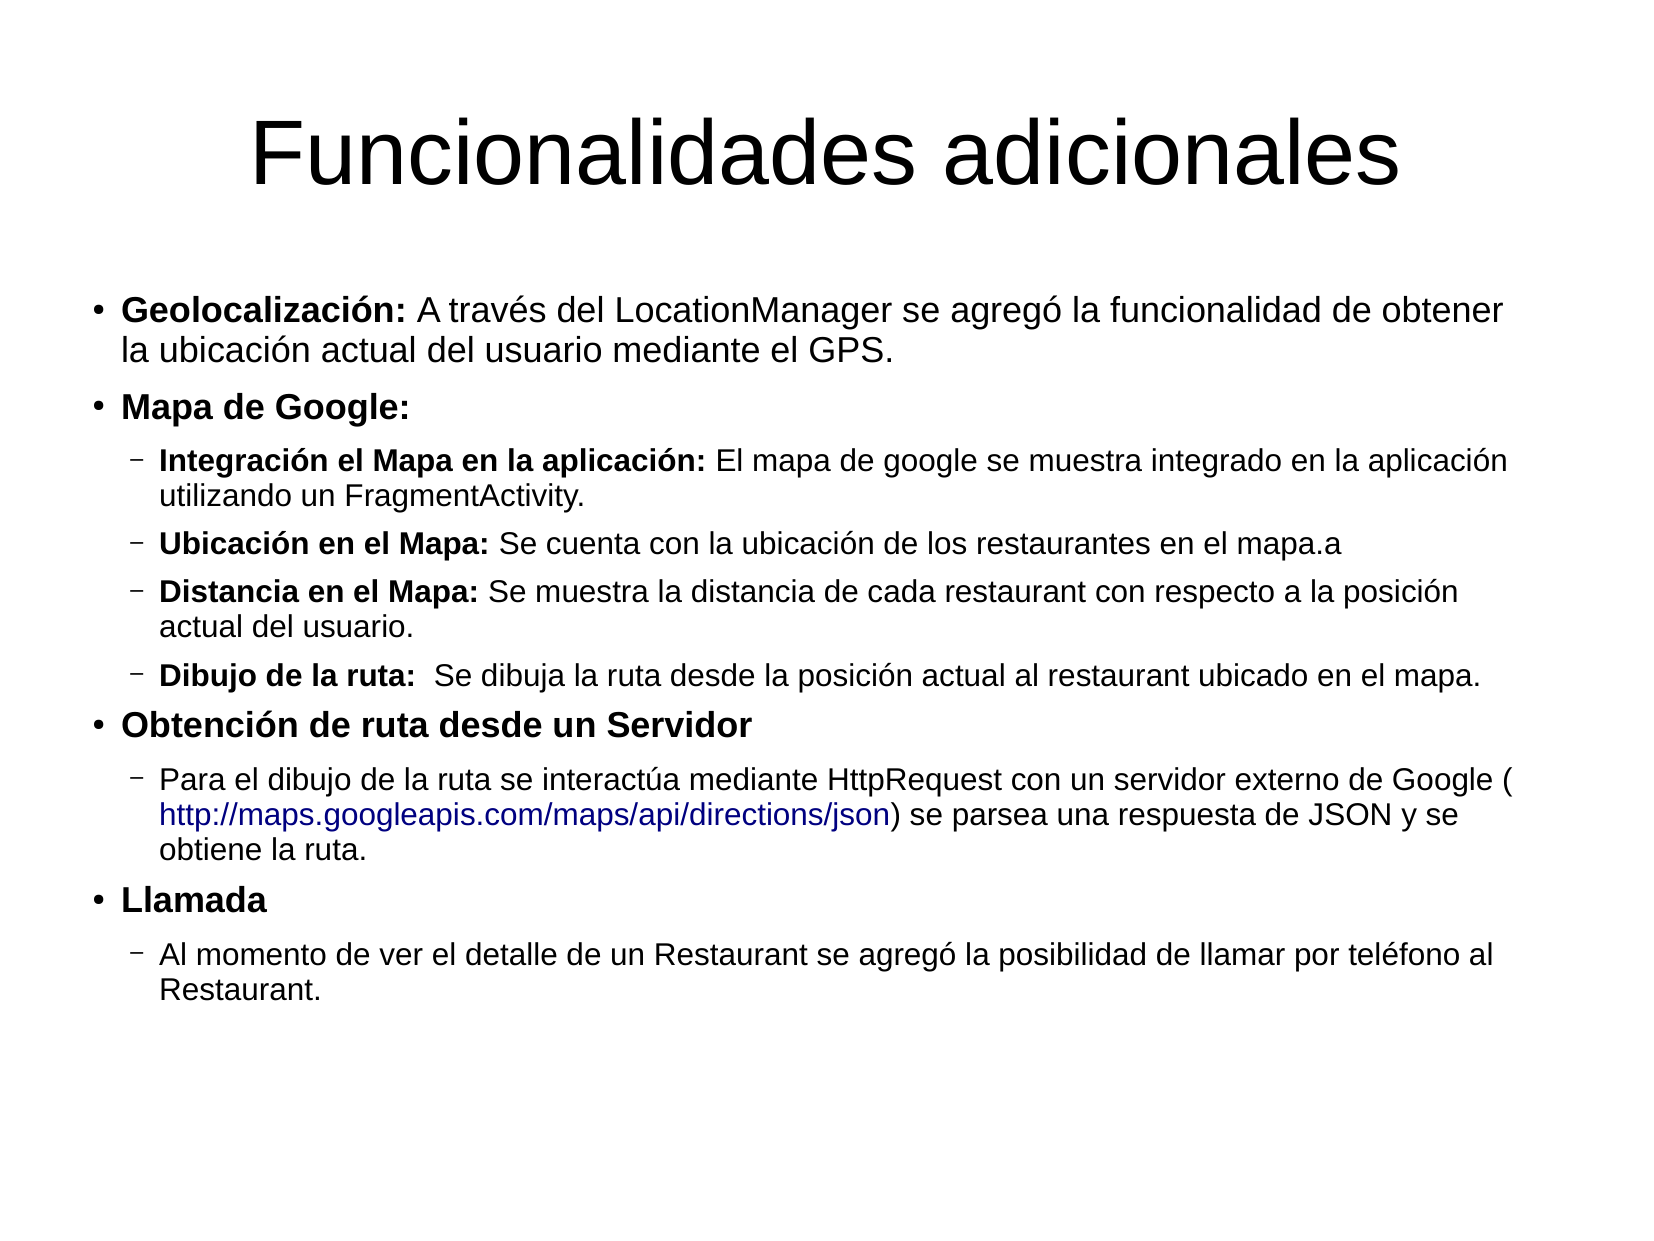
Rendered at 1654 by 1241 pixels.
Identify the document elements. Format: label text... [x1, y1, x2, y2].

title Funcionalidades adicionales [82, 49, 1571, 257]
list Geolocalización: A través del LocationManager se agregó la funcionalidad de obtener la ubicación actual del usuario mediante el GPS. Mapa de Google: Integración el Mapa en la aplicación: El mapa de google se muestra integrado en la aplicación utilizando un FragmentActivity. Ubicación en el Mapa: Se cuenta con la ubicación de los restaurantes en el mapa.a Distancia en el Mapa: Se muestra la distancia de cada restaurant con respecto a la posición actual del usuario. Dibujo de la ruta: Se dibuja la ruta desde la posición actual al restaurant ubicado en el mapa. Obtención de ruta desde un Servidor Para el dibujo de la ruta se interactúa mediante HttpRequest con un servidor externo de Google (http://maps.googleapis.com/maps/api/directions/json) se parsea una respuesta de JSON y se obtiene la ruta. Llamada Al momento de ver el detalle de un Restaurant se agregó la posibilidad de llamar por teléfono al Restaurant. [82, 290, 1538, 1010]
